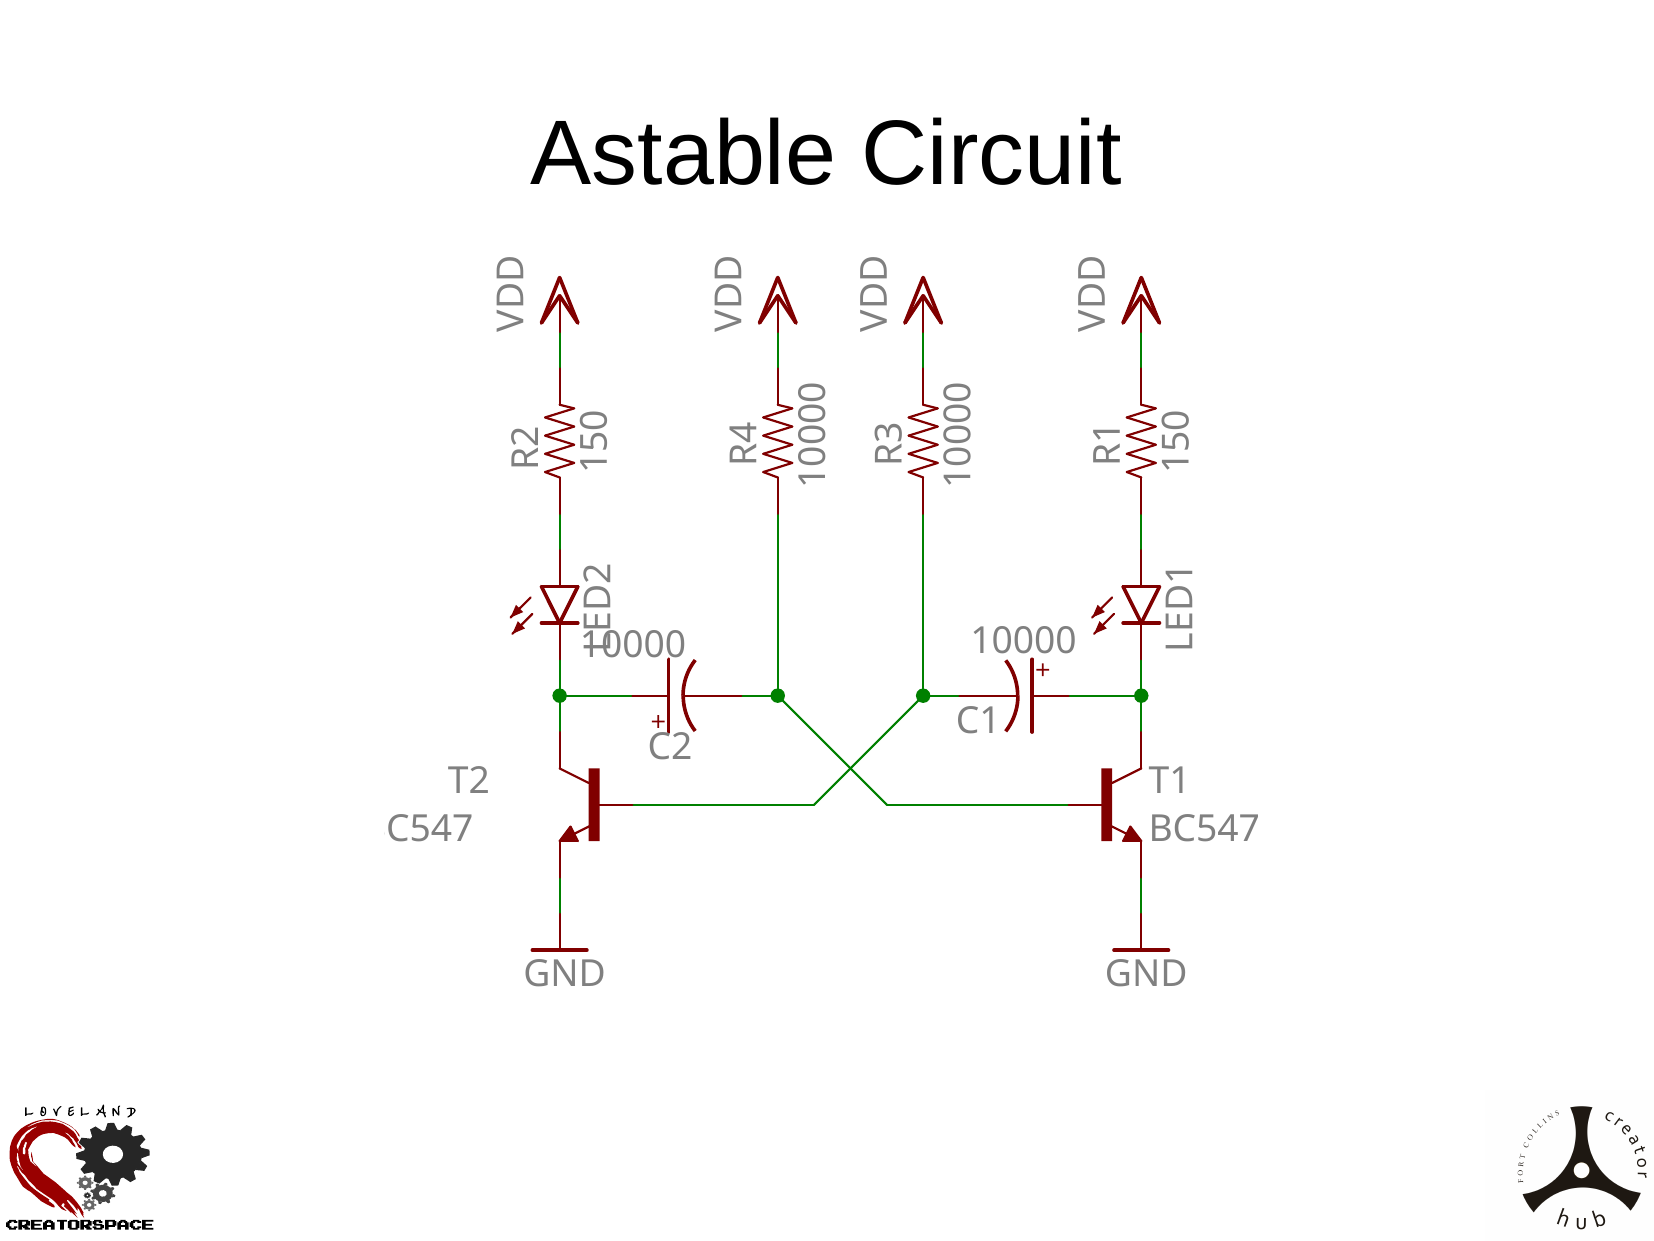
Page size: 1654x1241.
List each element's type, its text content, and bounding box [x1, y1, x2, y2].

picture [1485, 1090, 1654, 1241]
title Astable Circuit [82, 49, 1571, 257]
picture [384, 245, 1270, 996]
